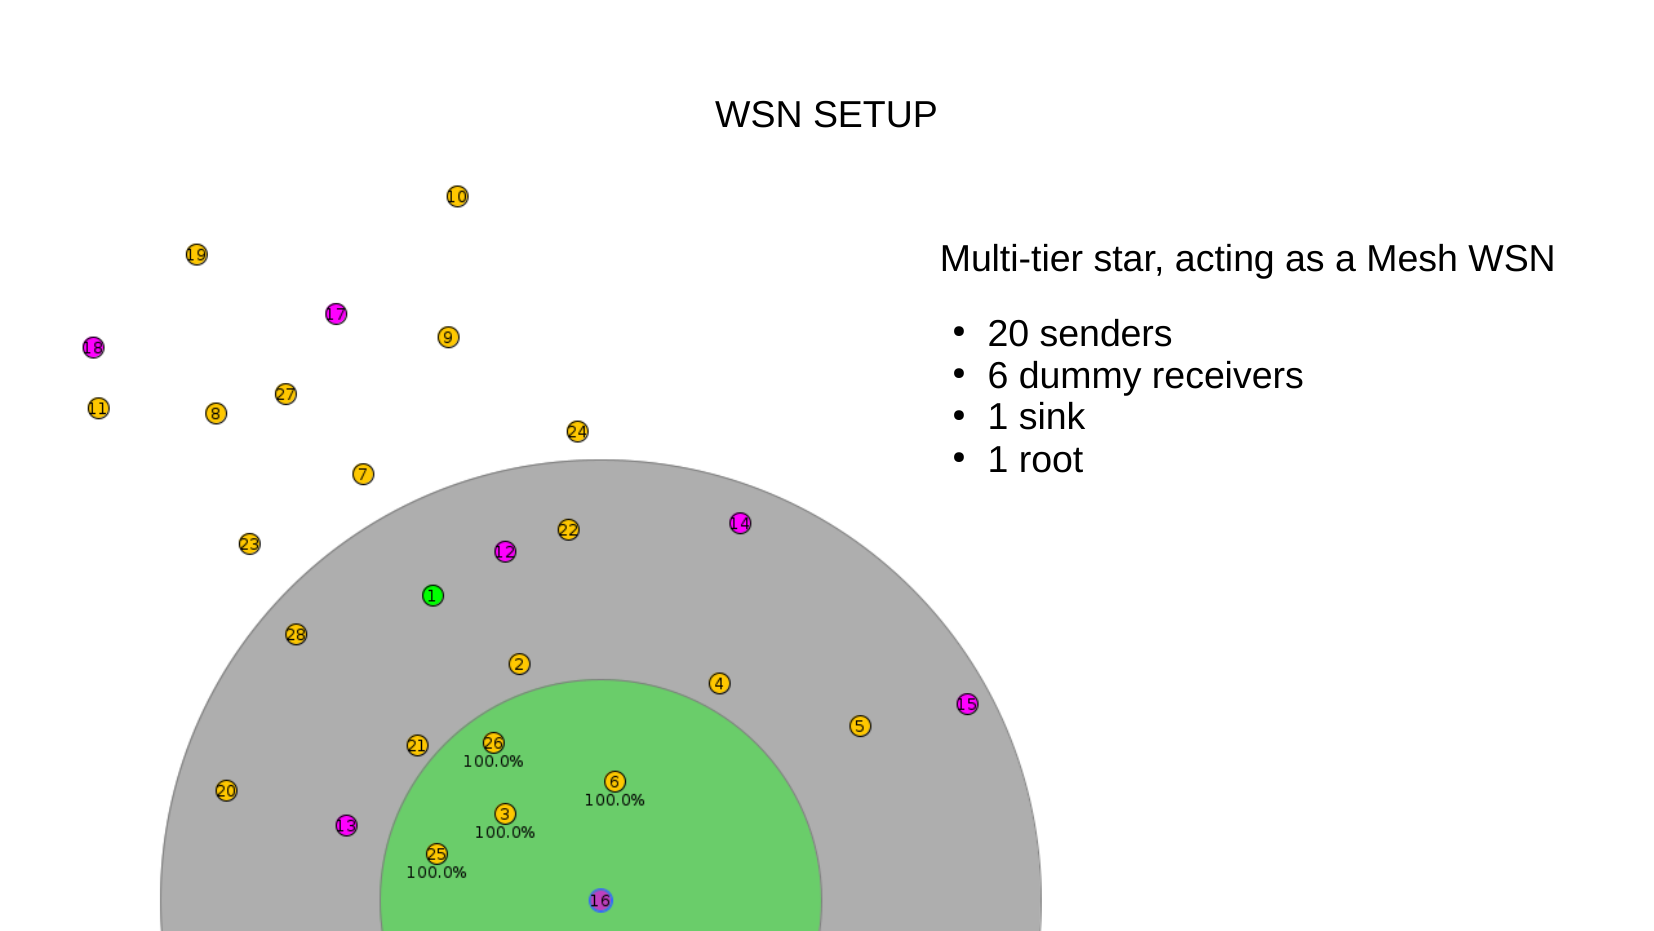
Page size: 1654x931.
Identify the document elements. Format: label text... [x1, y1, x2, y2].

text_box Multi-tier star, acting as a Mesh WSN [925, 229, 1613, 413]
title WSN SETUP [82, 37, 1571, 193]
text_box 20 senders 6 dummy receivers 1 sink 1 root [937, 304, 1319, 488]
picture [75, 174, 1051, 931]
